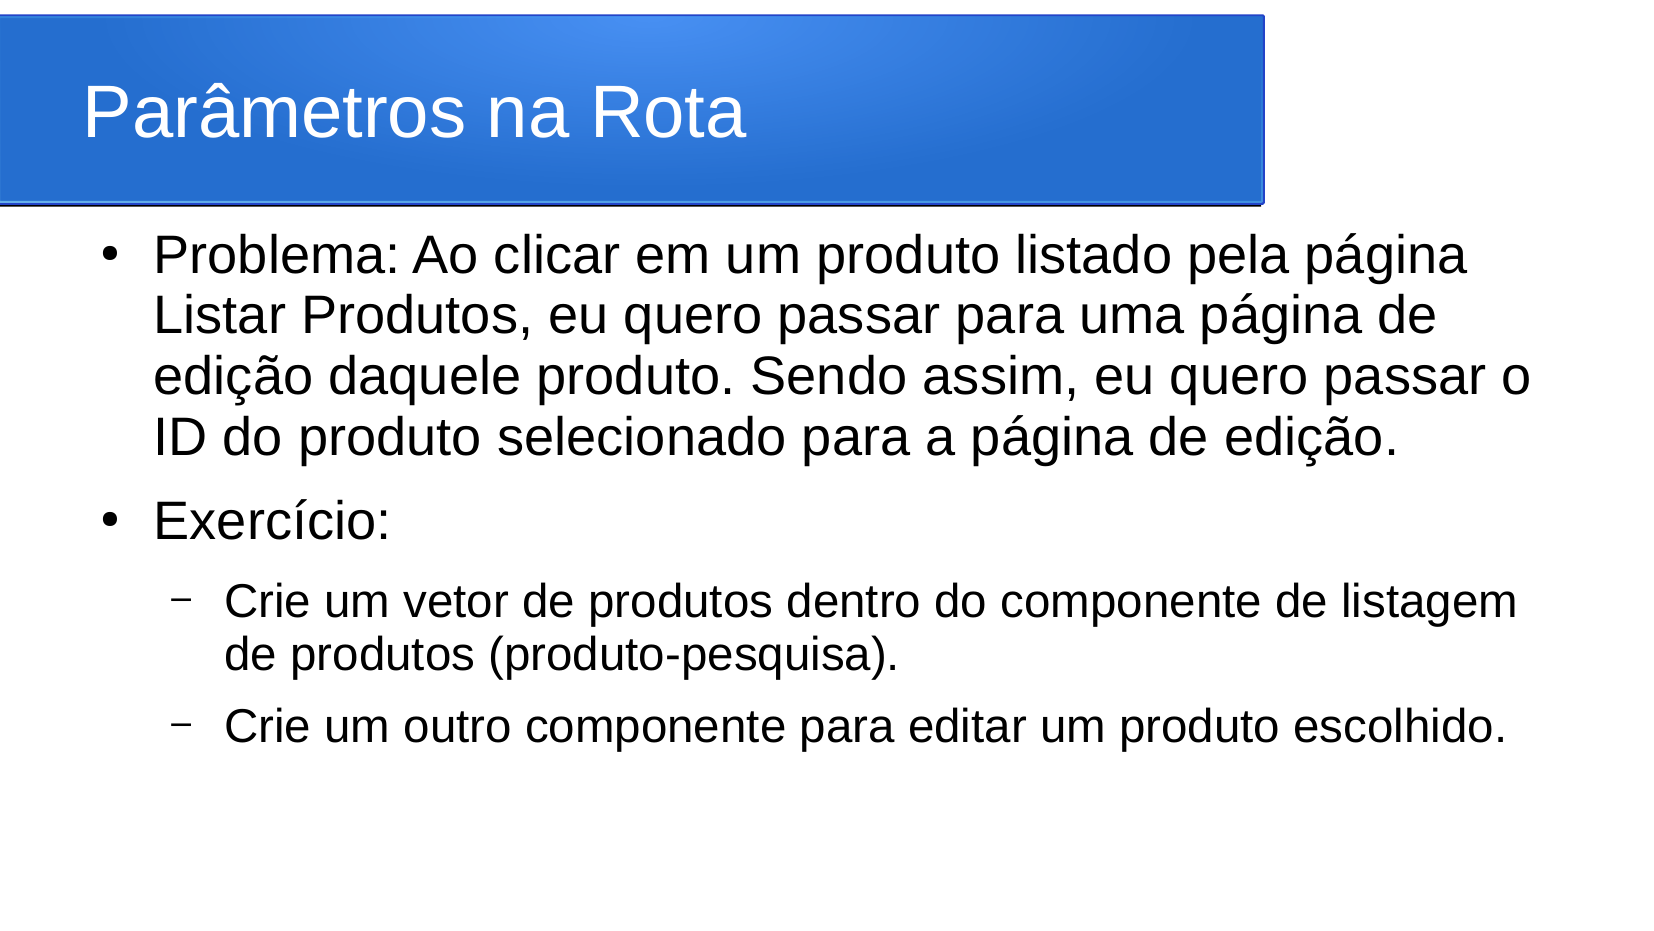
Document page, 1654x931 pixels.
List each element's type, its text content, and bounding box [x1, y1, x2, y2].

list Problema: Ao clicar em um produto listado pela página Listar Produtos, eu quero passar para uma página de edição daquele produto. Sendo assim, eu quero passar o ID do produto selecionado para a página de edição. Exercício: Crie um vetor de produtos dentro do componente de listagem de produtos (produto-pesquisa). Crie um outro componente para editar um produto escolhido. [82, 224, 1571, 764]
title Parâmetros na Rota [82, 35, 1235, 189]
